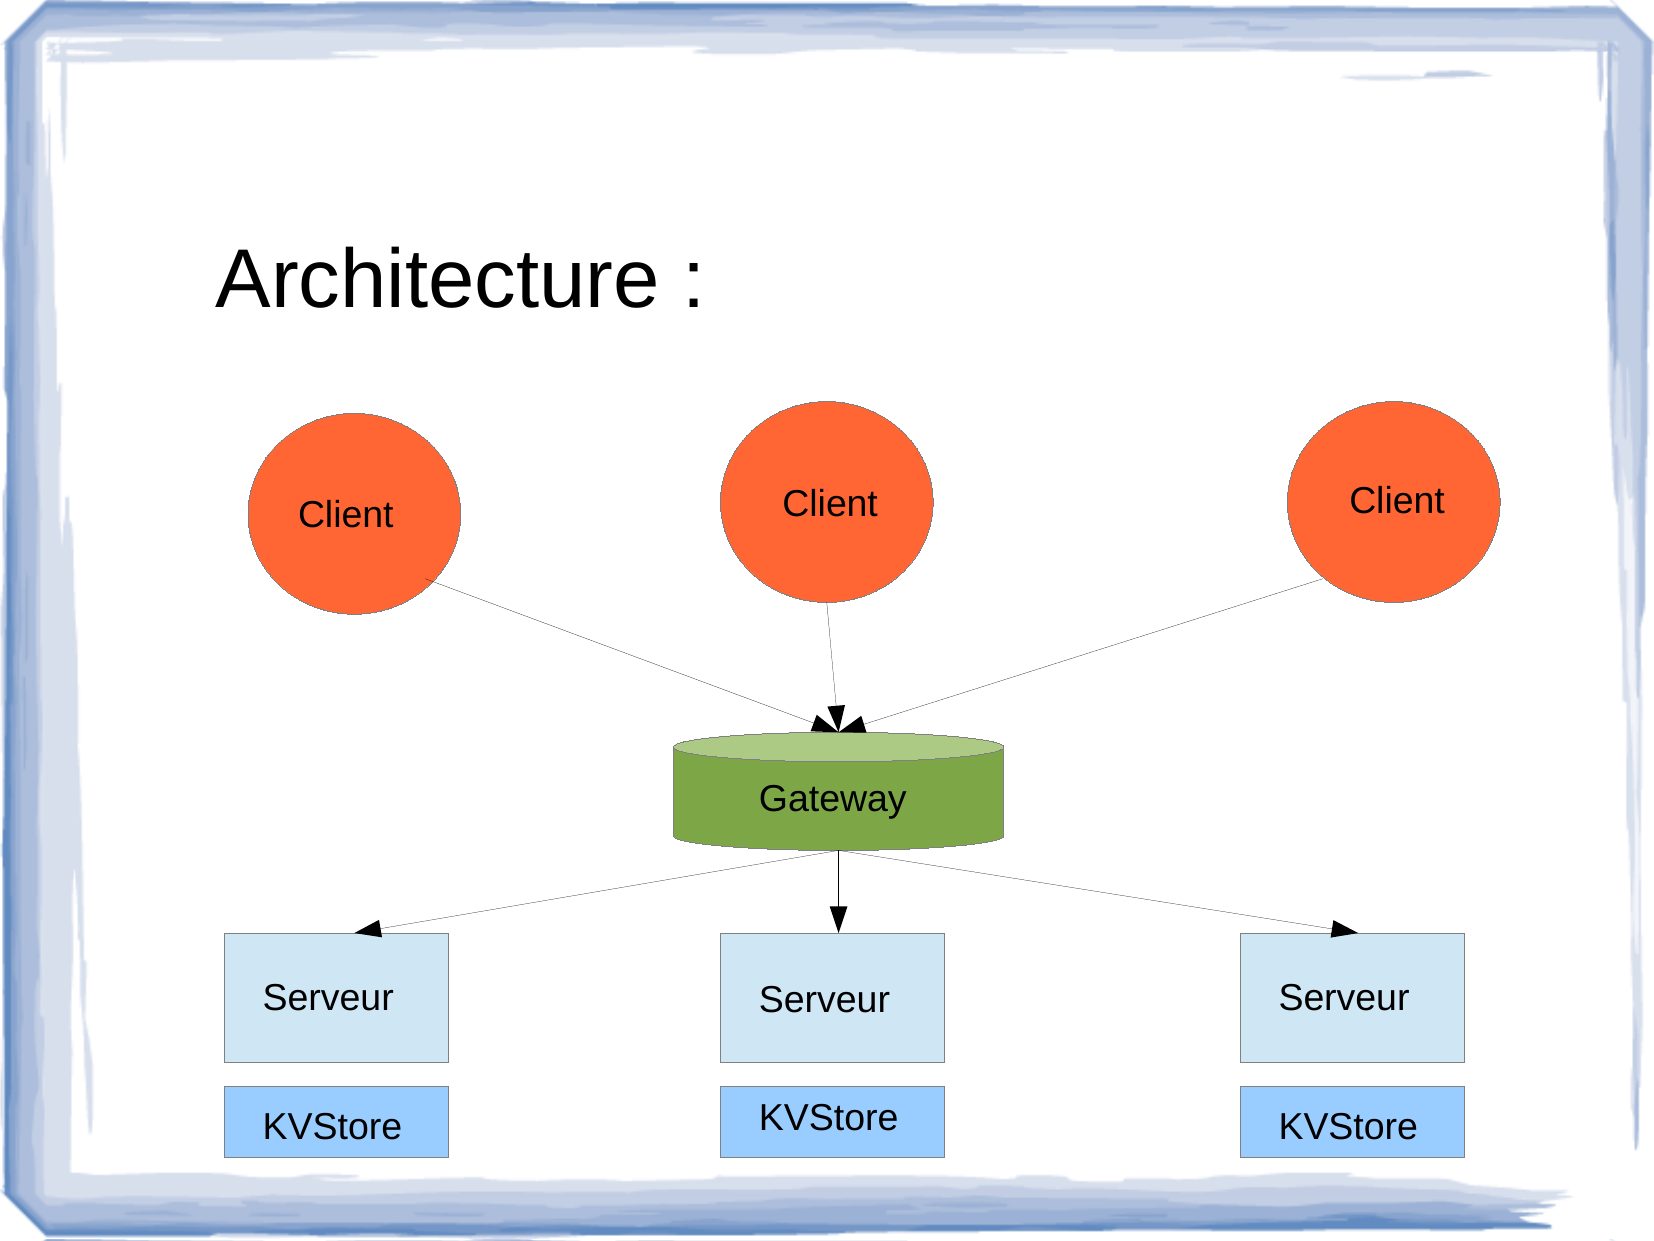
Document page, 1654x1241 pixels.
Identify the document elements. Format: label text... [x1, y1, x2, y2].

text_box KVStore [744, 1088, 934, 1146]
text_box [1240, 933, 1465, 1063]
text_box [1240, 1086, 1465, 1158]
text_box [673, 749, 1004, 851]
text_box [224, 933, 449, 1063]
text_box Client [283, 486, 414, 544]
text_box Serveur [744, 970, 934, 1028]
text_box [224, 1086, 449, 1158]
text_box [720, 1086, 945, 1158]
text_box Serveur [1263, 968, 1453, 1026]
text_box Gateway [744, 769, 934, 827]
text_box [720, 401, 934, 603]
text_box KVStore [248, 1098, 438, 1156]
text_box [1287, 401, 1501, 603]
text_box KVStore [1263, 1098, 1453, 1156]
picture [0, 0, 1654, 1241]
text_box Serveur [248, 968, 438, 1026]
text_box Client [1334, 472, 1465, 530]
text_box [720, 933, 945, 1063]
text_box Client [767, 474, 898, 532]
text_box [248, 413, 461, 615]
text_box Architecture : [200, 224, 1406, 333]
